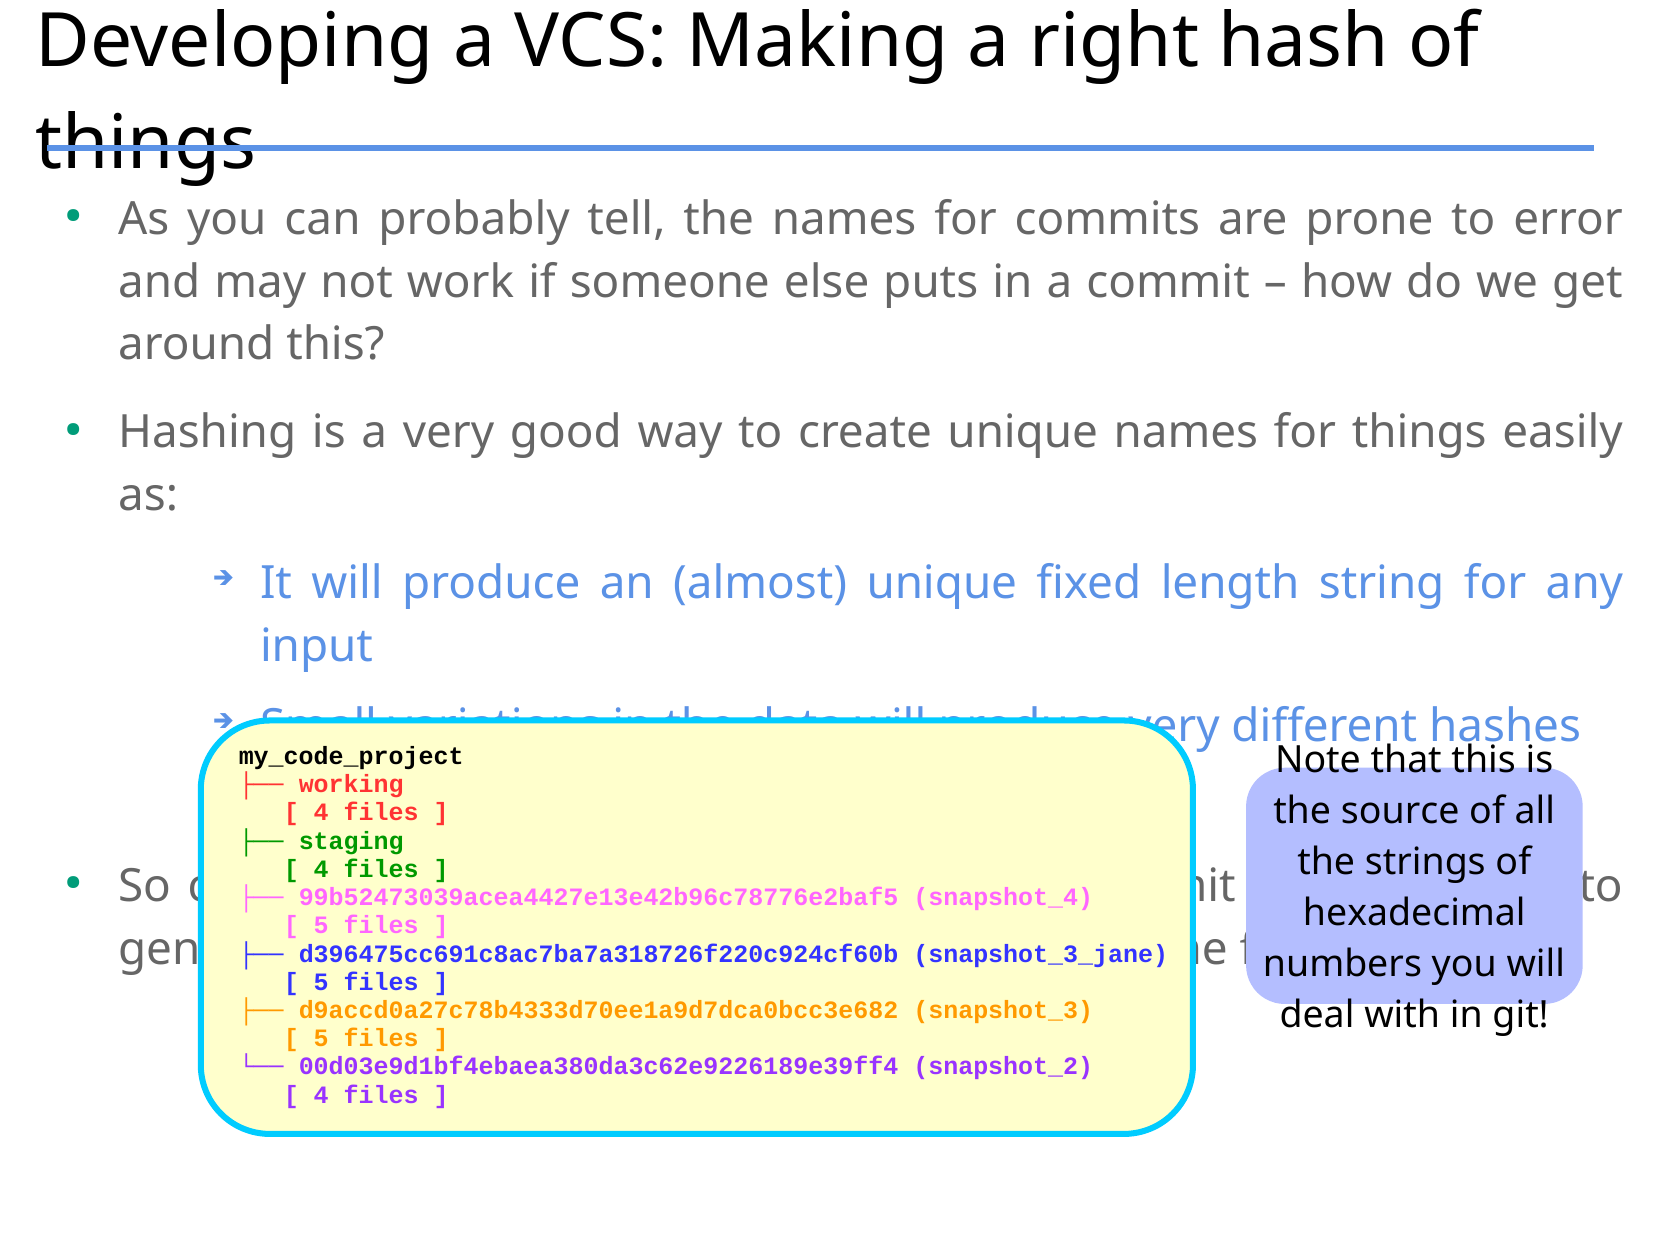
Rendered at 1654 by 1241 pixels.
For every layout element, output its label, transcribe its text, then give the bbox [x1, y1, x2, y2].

title Developing a VCS: Making a right hash of things [35, 4, 1583, 173]
text_box Note that this is the source of all the strings of hexadecimal numbers you will deal with in git! [1246, 767, 1583, 1004]
list As you can probably tell, the names for commits are prone to error and may not work if someone else puts in a commit – how do we get around this? Hashing is a very good way to create unique names for things easily as: It will produce an (almost) unique fixed length string for any input Small variations in the data will produce very different hashes It is computationally very quick So can we use the only unique file in each commit ('message.txt') to generate a hash and use that as the directory name for the commit? In theory, yes, but now we don't know what order the commits were made in... [47, 185, 1625, 1236]
text_box my_code_project ├── working [ 4 files ] ├── staging [ 4 files ] ├── 99b52473039acea4427e13e42b96c78776e2baf5 (snapshot_4) [ 5 files ] ├── d396475cc691c8ac7ba7a318726f220c924cf60b (snapshot_3_jane) [ 5 files ] ├── d9accd0a27c78b4333d70ee1a9d7dca0bcc3e682 (snapshot_3) [ 5 files ] └── 00d03e9d1bf4ebaea380da3c62e9226189e39ff4 (snapshot_2) [ 4 files ] [200, 720, 1193, 1134]
